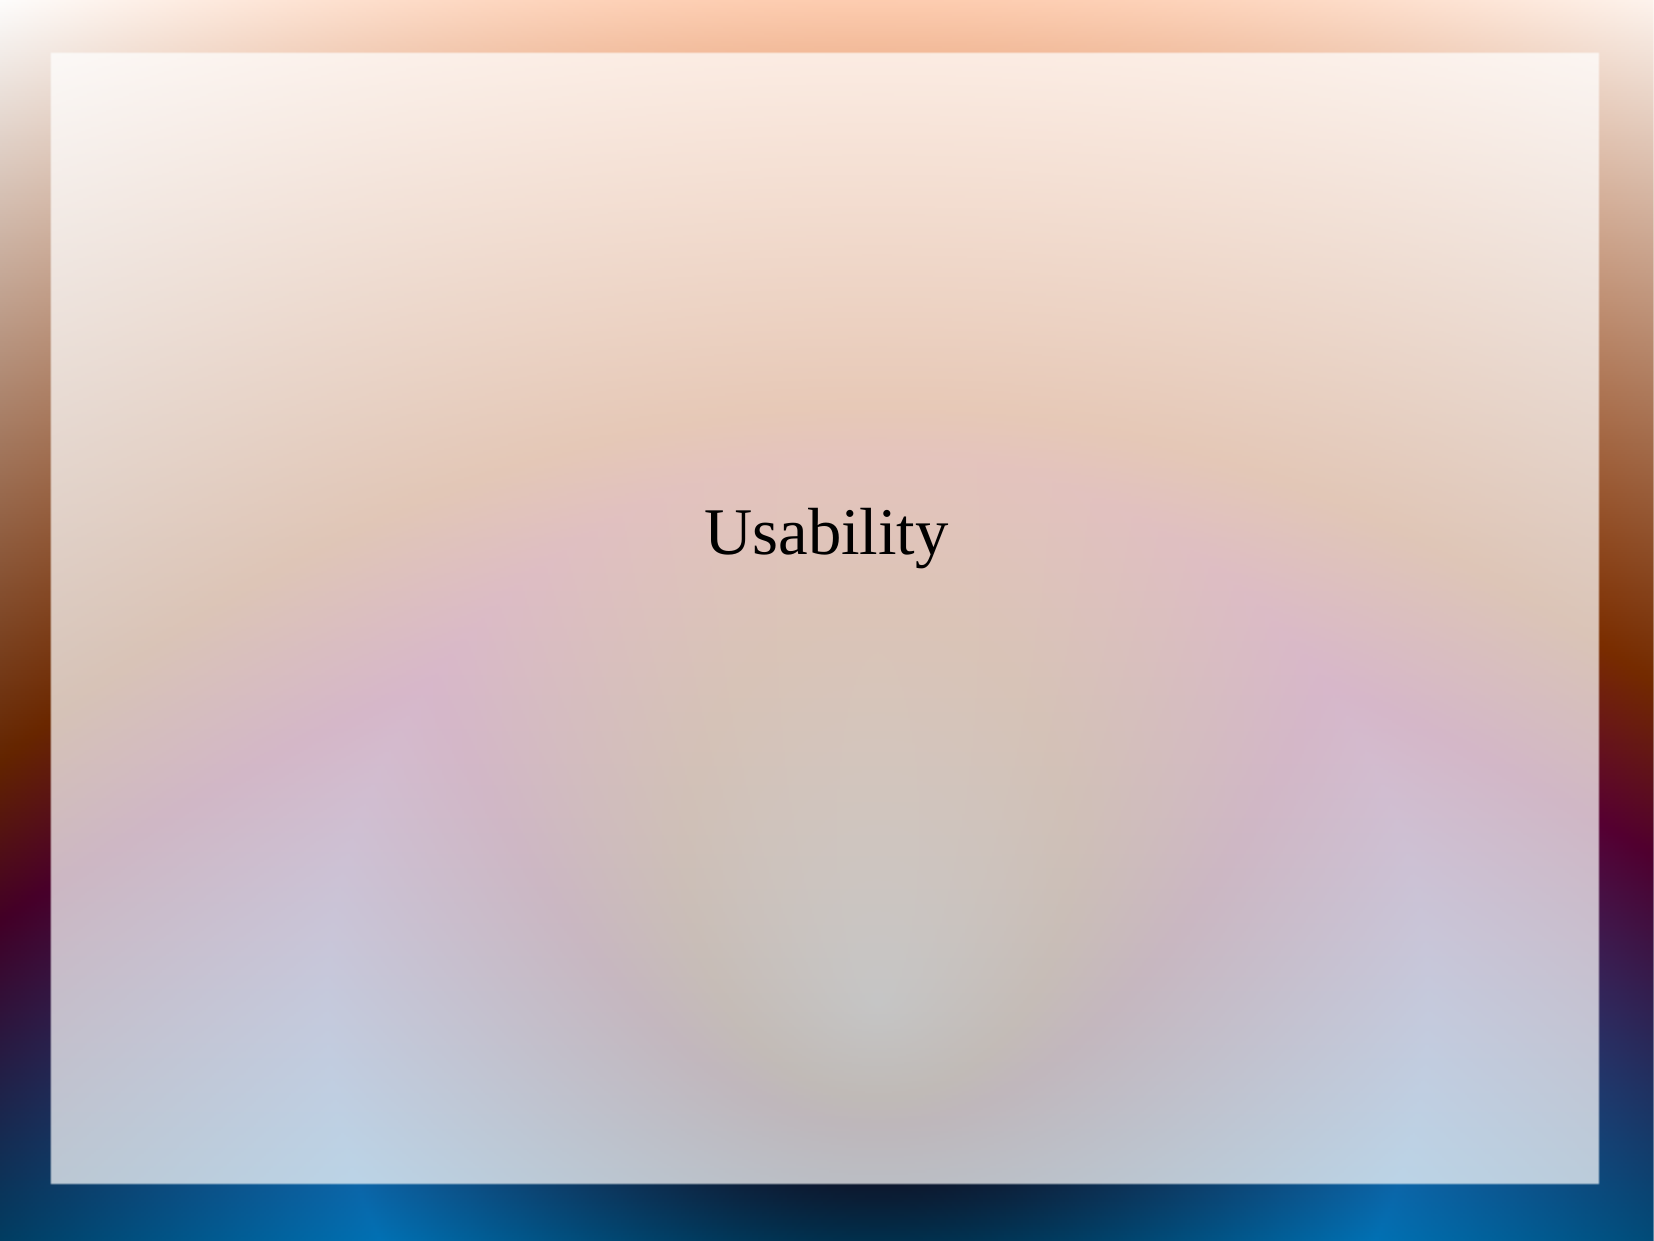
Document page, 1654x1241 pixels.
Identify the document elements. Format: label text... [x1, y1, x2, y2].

subtitle Usability [82, 55, 1571, 1010]
picture [0, 0, 1654, 1241]
